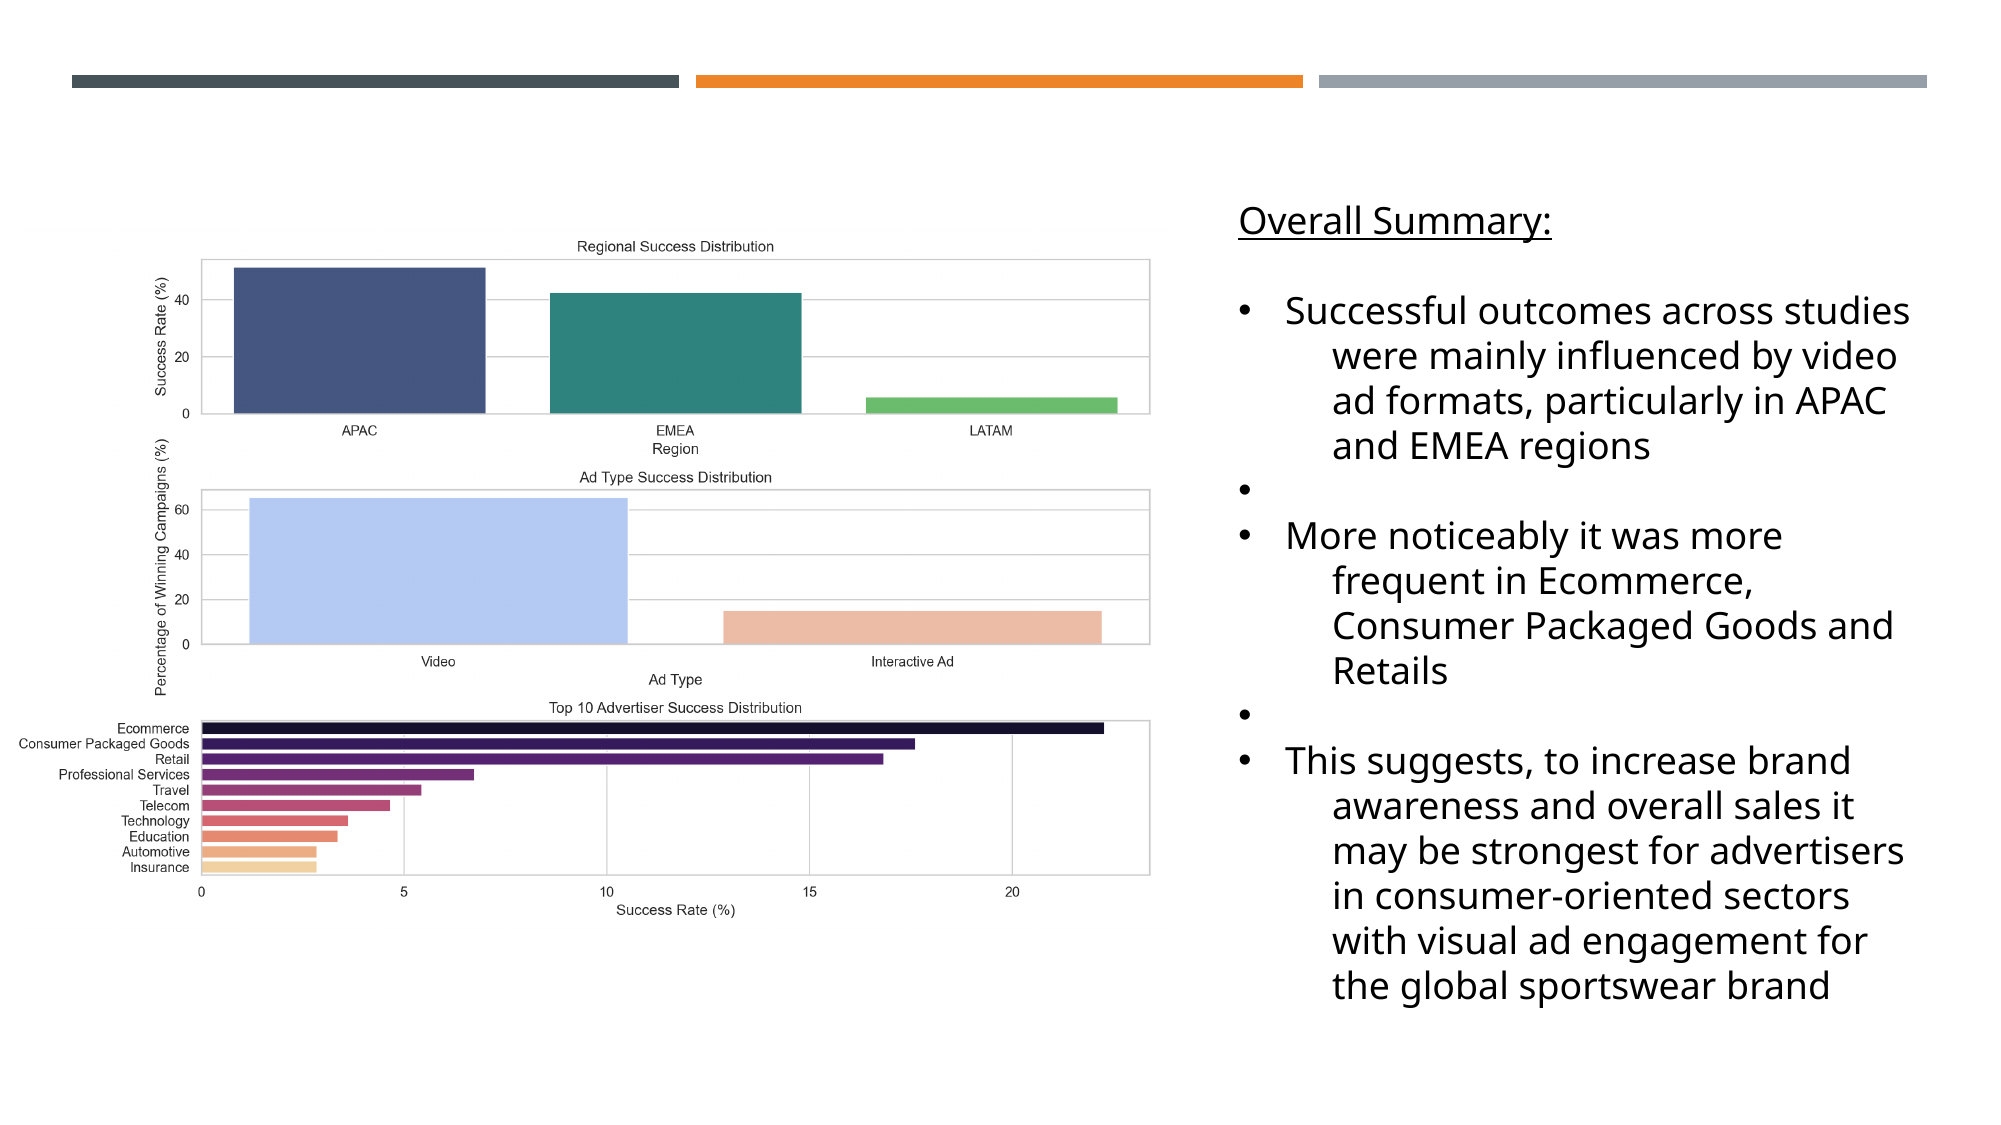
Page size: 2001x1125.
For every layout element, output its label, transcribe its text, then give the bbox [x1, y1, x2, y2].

picture [17, 226, 1168, 930]
text_box Overall Summary: Successful outcomes across studies were mainly influenced by video ad formats, particularly in APAC and EMEA regions More noticeably it was more frequent in Ecommerce, Consumer Packaged Goods and Retails This suggests, to increase brand awareness and overall sales it may be strongest for advertisers in consumer-oriented sectors with visual ad engagement for the global sportswear brand [1223, 189, 1940, 932]
